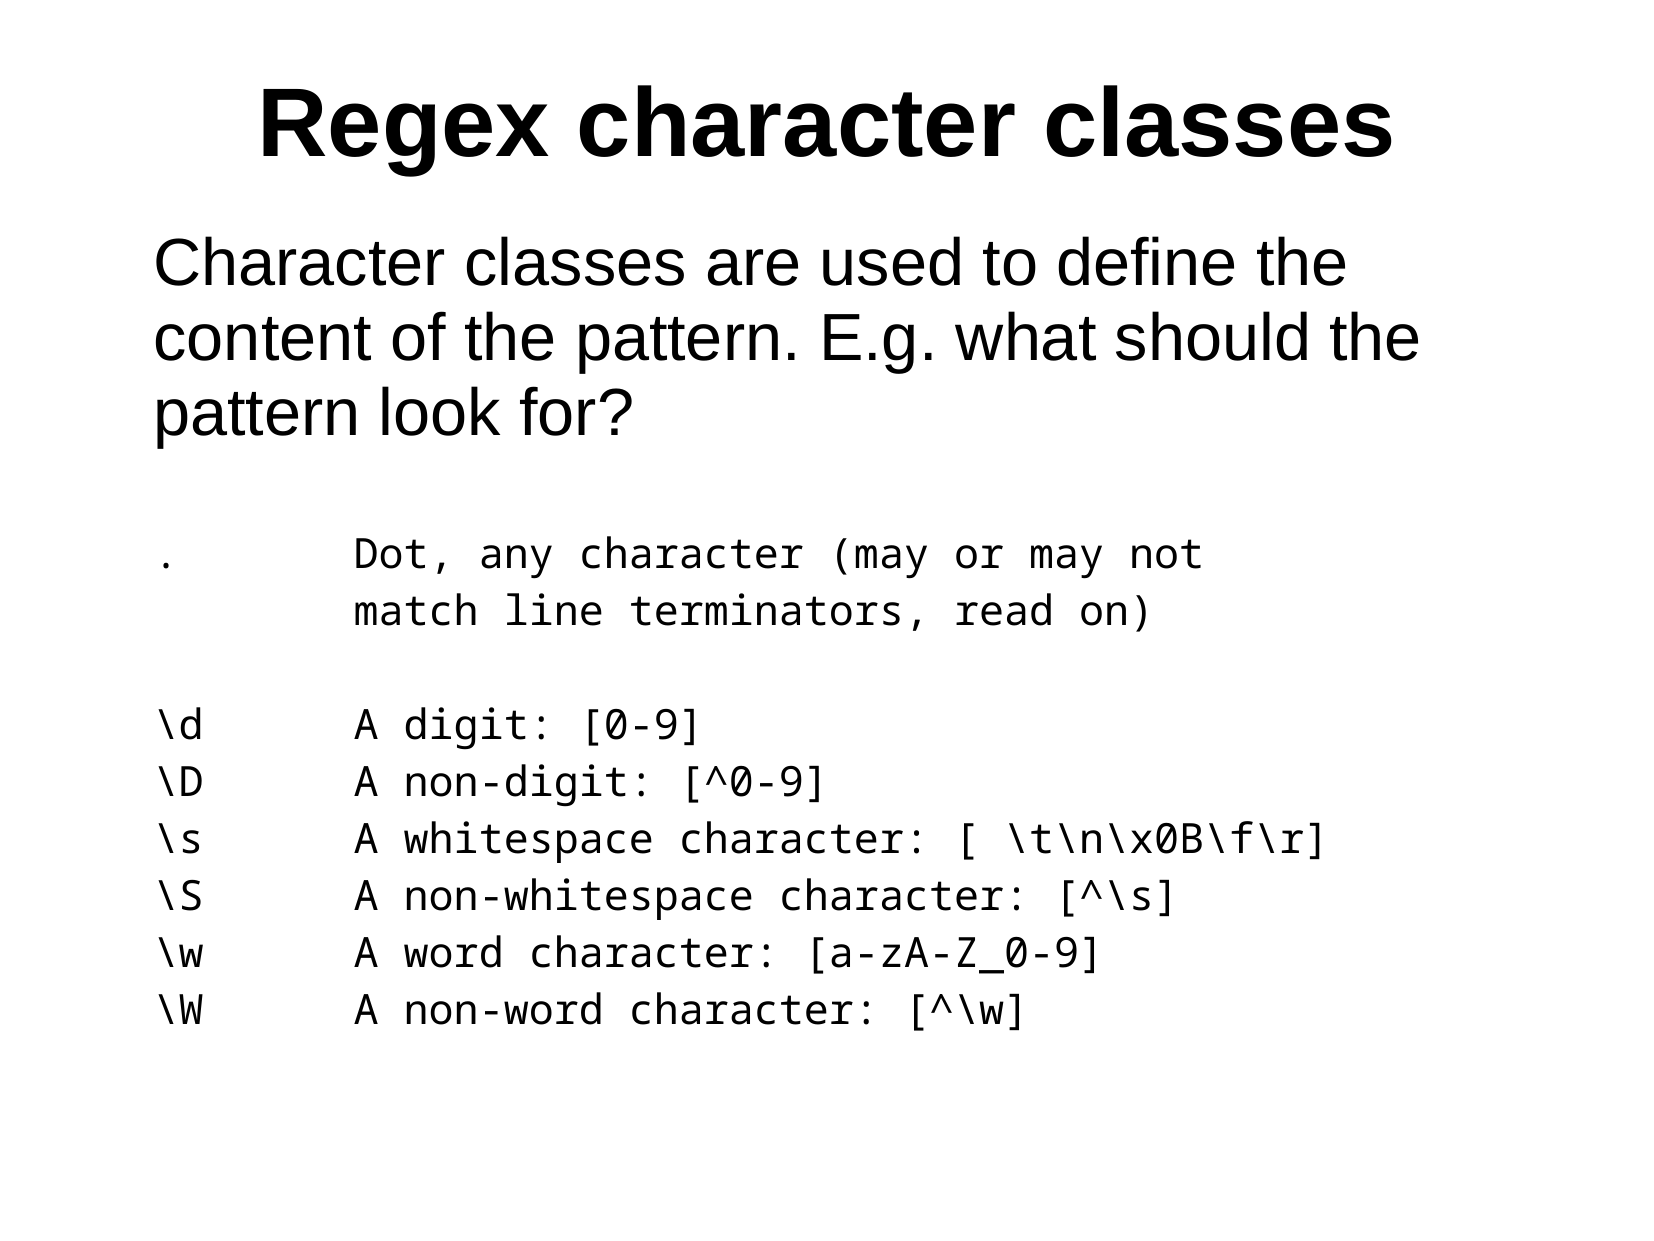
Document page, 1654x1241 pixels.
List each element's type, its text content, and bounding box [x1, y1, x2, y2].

title Regex character classes [82, 49, 1571, 196]
list Character classes are used to define the content of the pattern. E.g. what should the pattern look for? . Dot, any character (may or may not match line terminators, read on) \d A digit: [0-9] \D A non-digit: [^0-9] \s A whitespace character: [ \t\n\x0B\f\r] \S A non-whitespace character: [^\s] \w A word character: [a-zA-Z_0-9] \W A non-word character: [^\w] [82, 225, 1538, 1186]
